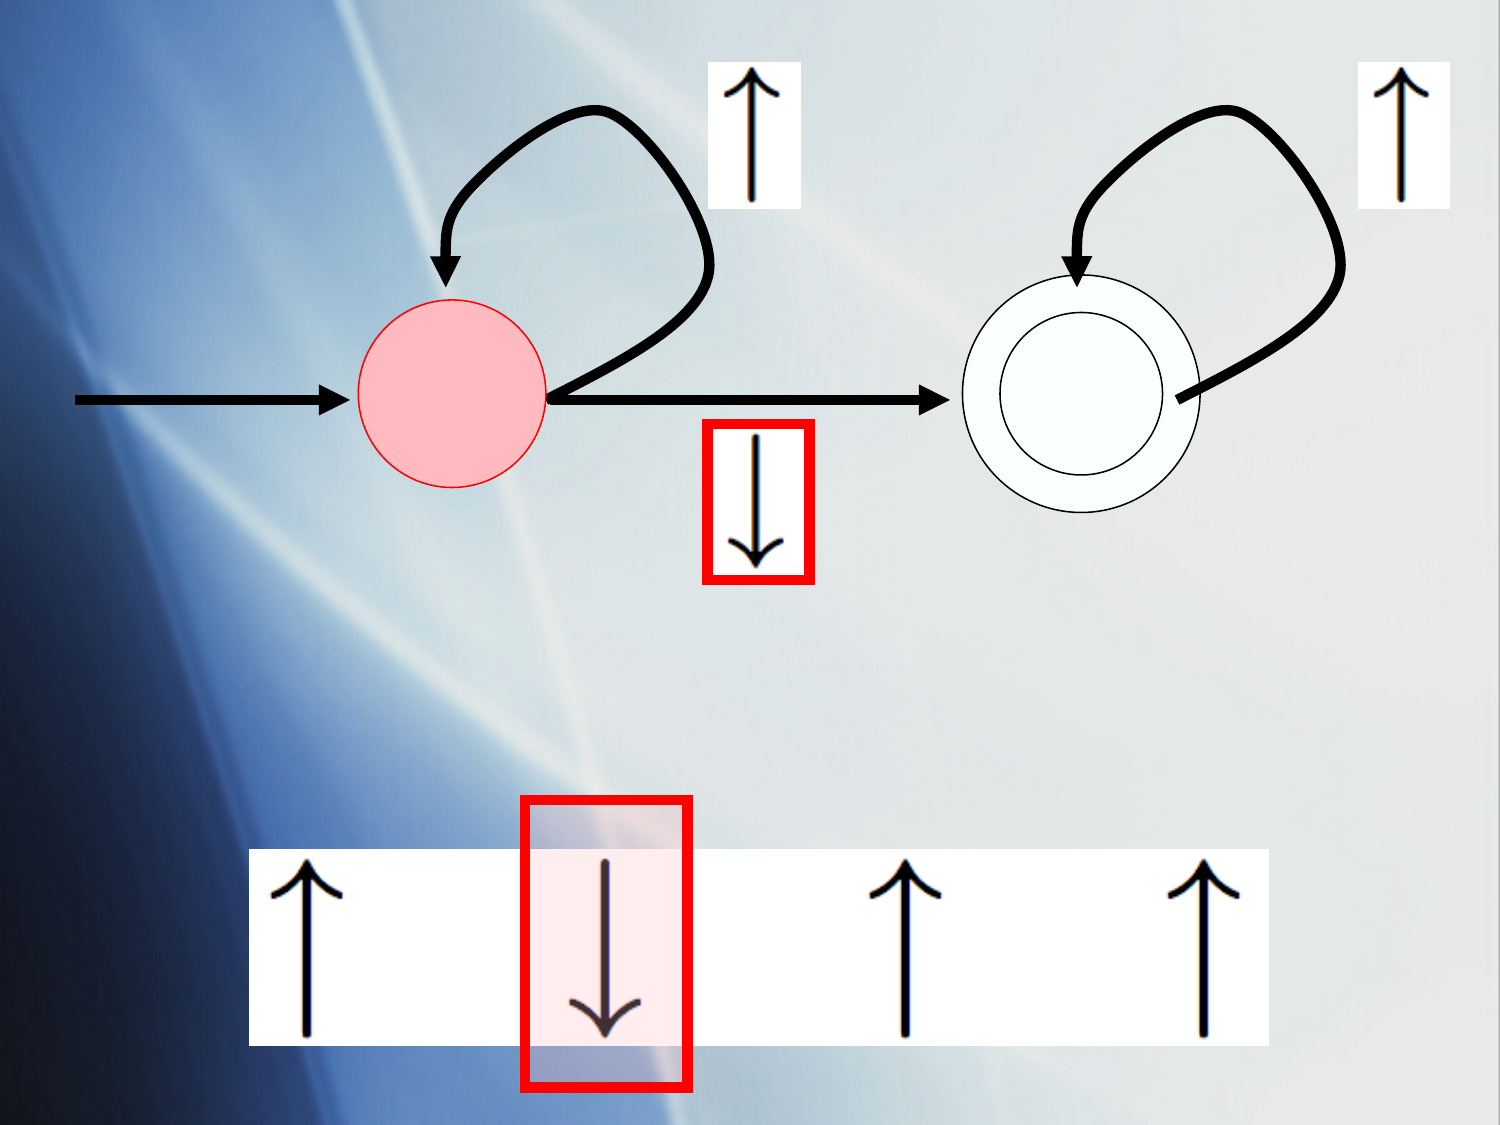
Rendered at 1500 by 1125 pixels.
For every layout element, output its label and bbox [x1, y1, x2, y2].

text_box [962, 275, 1201, 513]
picture [0, 0, 1500, 1125]
text_box [358, 299, 546, 488]
text_box [525, 800, 688, 1088]
